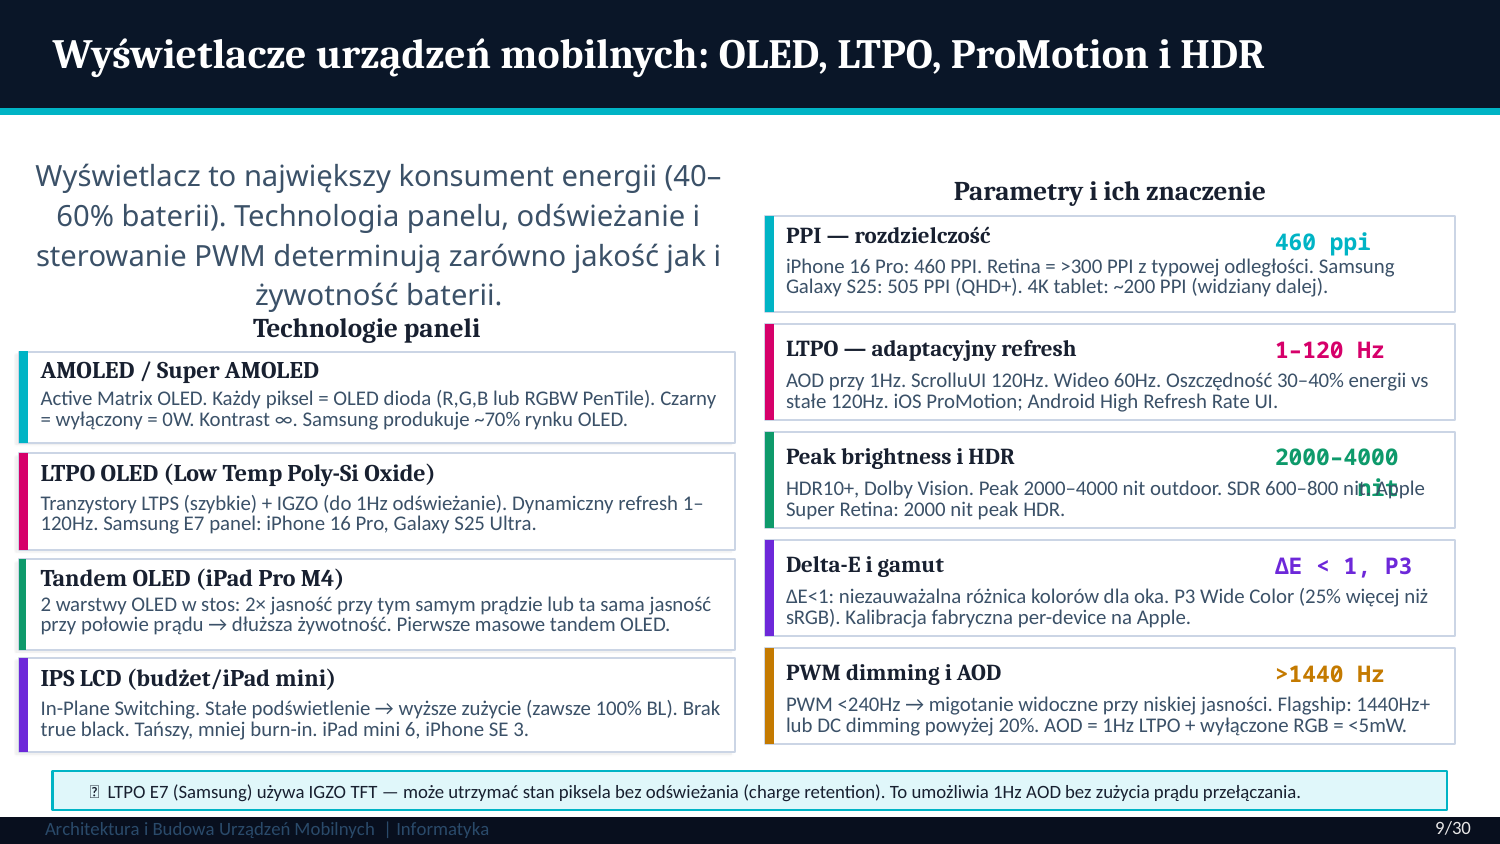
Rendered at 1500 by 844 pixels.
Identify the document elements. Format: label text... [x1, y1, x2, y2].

text_box LTPO — adaptacyjny refresh [786, 333, 1161, 366]
text_box PPI — rozdzielczość [786, 219, 1161, 252]
text_box [53, 771, 1447, 810]
text_box >1440 Hz [1275, 657, 1440, 690]
text_box HDR10+, Dolby Vision. Peak 2000–4000 nit outdoor. SDR 600–800 nit. Apple Super Retina: 2000 nit peak HDR. [786, 480, 1440, 522]
text_box ΔE < 1, P3 [1275, 549, 1440, 582]
text_box 2000–4000 nit [1275, 441, 1440, 474]
text_box 460 ppi [1275, 225, 1440, 257]
text_box /30 [1420, 806, 1500, 844]
text_box Tranzystory LTPS (szybkie) + IGZO (do 1Hz odświeżanie). Dynamiczny refresh 1–120Hz. Samsung E7 panel: iPhone 16 Pro, Galaxy S25 Ultra. [41, 487, 726, 544]
text_box ΔE<1: niezauważalna różnica kolorów dla oka. P3 Wide Color (25% więcej niż sRGB). Kalibracja fabryczna per-device na Apple. [786, 588, 1440, 630]
text_box [765, 540, 1455, 636]
text_box Delta-E i gamut [786, 549, 1161, 582]
text_box LTPO OLED (Low Temp Poly-Si Oxide) [41, 457, 726, 487]
text_box 1–120 Hz [1275, 333, 1440, 366]
text_box Active Matrix OLED. Każdy piksel = OLED dioda (R,G,B lub RGBW PenTile). Czarny = wyłączony = 0W. Kontrast ∞. Samsung produkuje ~70% rynku OLED. [41, 378, 726, 444]
text_box Wyświetlacze urządzeń mobilnych: OLED, LTPO, ProMotion i HDR [53, 9, 1447, 102]
text_box Peak brightness i HDR [786, 441, 1161, 474]
text_box Tandem OLED (iPad Pro M4) [41, 559, 726, 592]
text_box 💡 LTPO E7 (Samsung) używa IGZO TFT — może utrzymać stan piksela bez odświeżania (charge retention). To umożliwia 1Hz AOD bez zużycia prądu przełączania. [75, 777, 1440, 801]
text_box [19, 559, 735, 650]
text_box IPS LCD (budżet/iPad mini) [41, 659, 726, 691]
text_box PWM dimming i AOD [786, 657, 1161, 690]
text_box [19, 453, 735, 550]
text_box Wyświetlacz to największy konsument energii (40–60% baterii). Technologia panelu, odświeżanie i sterowanie PWM determinują zarówno jakość jak i żywotność baterii. [13, 148, 745, 258]
text_box [19, 658, 735, 752]
text_box AMOLED / Super AMOLED [41, 351, 726, 378]
text_box [0, 0, 1500, 115]
text_box In-Plane Switching. Stałe podświetlenie → wyższe zużycie (zawsze 100% BL). Brak true black. Tańszy, mniej burn-in. iPad mini 6, iPhone SE 3. [41, 691, 726, 750]
text_box Technologie paneli [26, 308, 708, 350]
text_box AOD przy 1Hz. ScrolluUI 120Hz. Wideo 60Hz. Oszczędność 30–40% energii vs stałe 120Hz. iOS ProMotion; Android High Refresh Rate UI. [786, 372, 1440, 414]
text_box [765, 216, 1455, 312]
text_box [19, 351, 41, 443]
text_box Parametry i ich znaczenie [765, 171, 1455, 213]
text_box [765, 324, 1455, 420]
text_box Architektura i Budowa Urządzeń Mobilnych | Informatyka [45, 819, 1420, 843]
text_box iPhone 16 Pro: 460 PPI. Retina = >300 PPI z typowej odległości. Samsung Galaxy S25: 505 PPI (QHD+). 4K tablet: ~200 PPI (widziany dalej). [786, 257, 1440, 299]
text_box [726, 352, 735, 443]
text_box [765, 648, 1455, 744]
text_box [0, 817, 1420, 844]
text_box PWM <240Hz → migotanie widoczne przy niskiej jasności. Flagship: 1440Hz+ lub DC dimming powyżej 20%. AOD = 1Hz LTPO + wyłączone RGB = <5mW. [786, 696, 1440, 738]
text_box [765, 432, 1455, 528]
text_box 2 warstwy OLED w stos: 2× jasność przy tym samym prądzie lub ta sama jasność przy połowie prądu → dłuższa żywotność. Pierwsze masowe tandem OLED. [41, 592, 726, 641]
